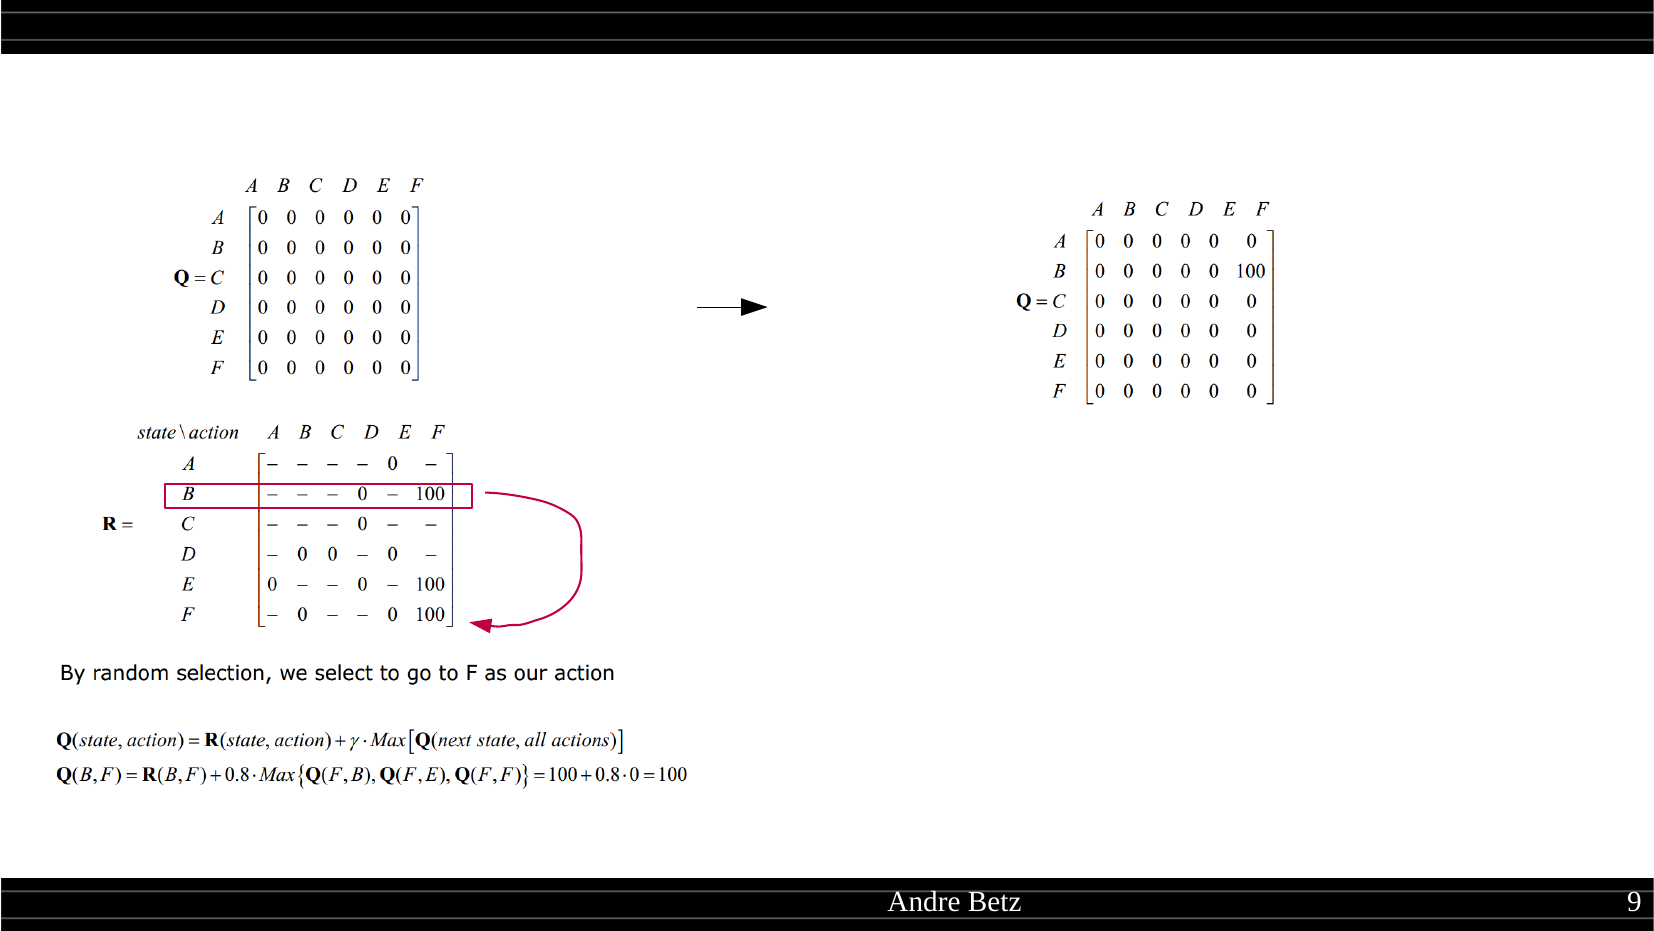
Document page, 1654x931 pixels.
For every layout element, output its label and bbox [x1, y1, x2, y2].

picture [82, 418, 463, 638]
picture [153, 177, 439, 390]
picture [46, 723, 697, 792]
picture [1, 0, 1654, 54]
picture [997, 188, 1288, 416]
picture [54, 661, 615, 689]
picture [166, 485, 463, 507]
picture [1, 878, 1654, 931]
